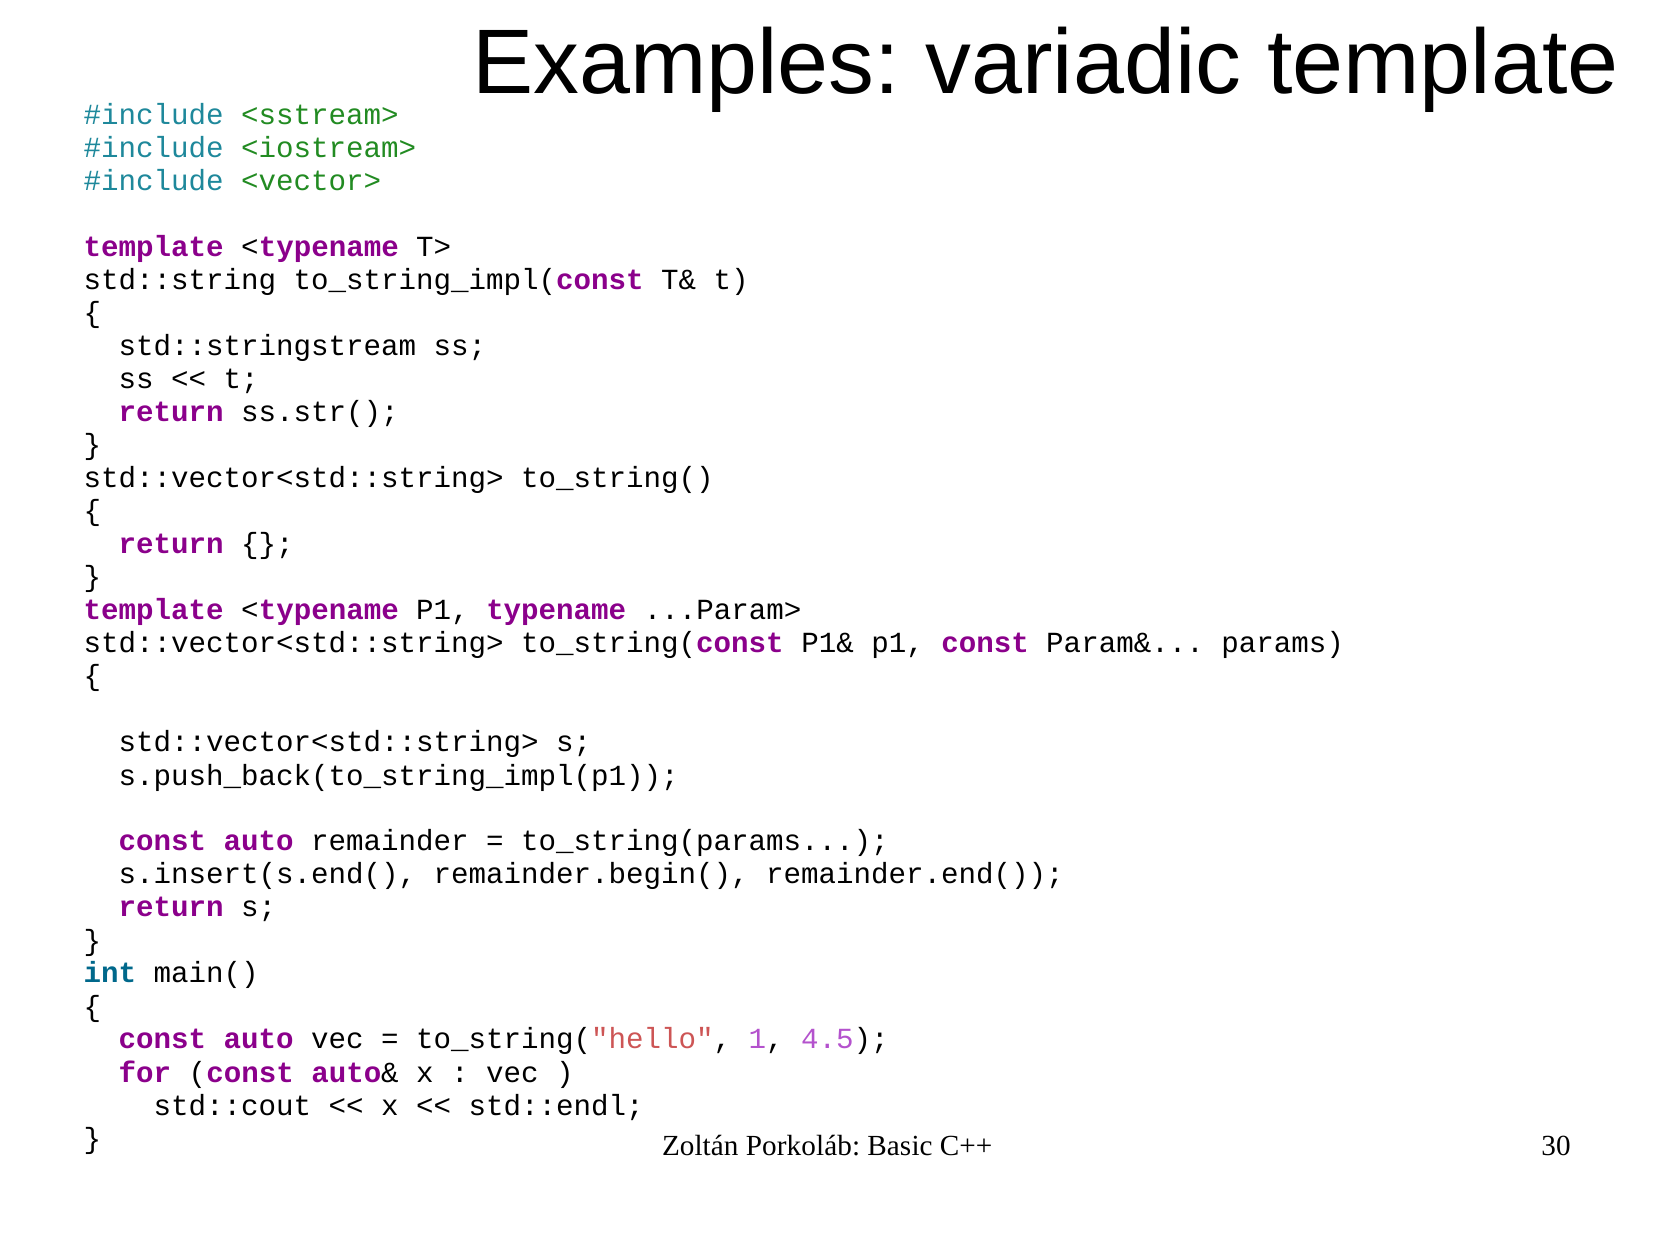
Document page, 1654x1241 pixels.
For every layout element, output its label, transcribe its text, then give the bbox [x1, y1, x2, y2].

title Examples: variadic template [56, 0, 1654, 166]
text_box #include <sstream> #include <iostream> #include <vector> template <typename T> std::string to_string_impl(const T& t) { std::stringstream ss; ss << t; return ss.str(); } std::vector<std::string> to_string() { return {}; } template <typename P1, typename ...Param> std::vector<std::string> to_string(const P1& p1, const Param&... params) { std::vector<std::string> s; s.push_back(to_string_impl(p1)); const auto remainder = to_string(params...); s.insert(s.end(), remainder.begin(), remainder.end()); return s; } int main() { const auto vec = to_string("hello", 1, 4.5); for (const auto& x : vec ) std::cout << x << std::endl; } [68, 60, 1654, 1216]
